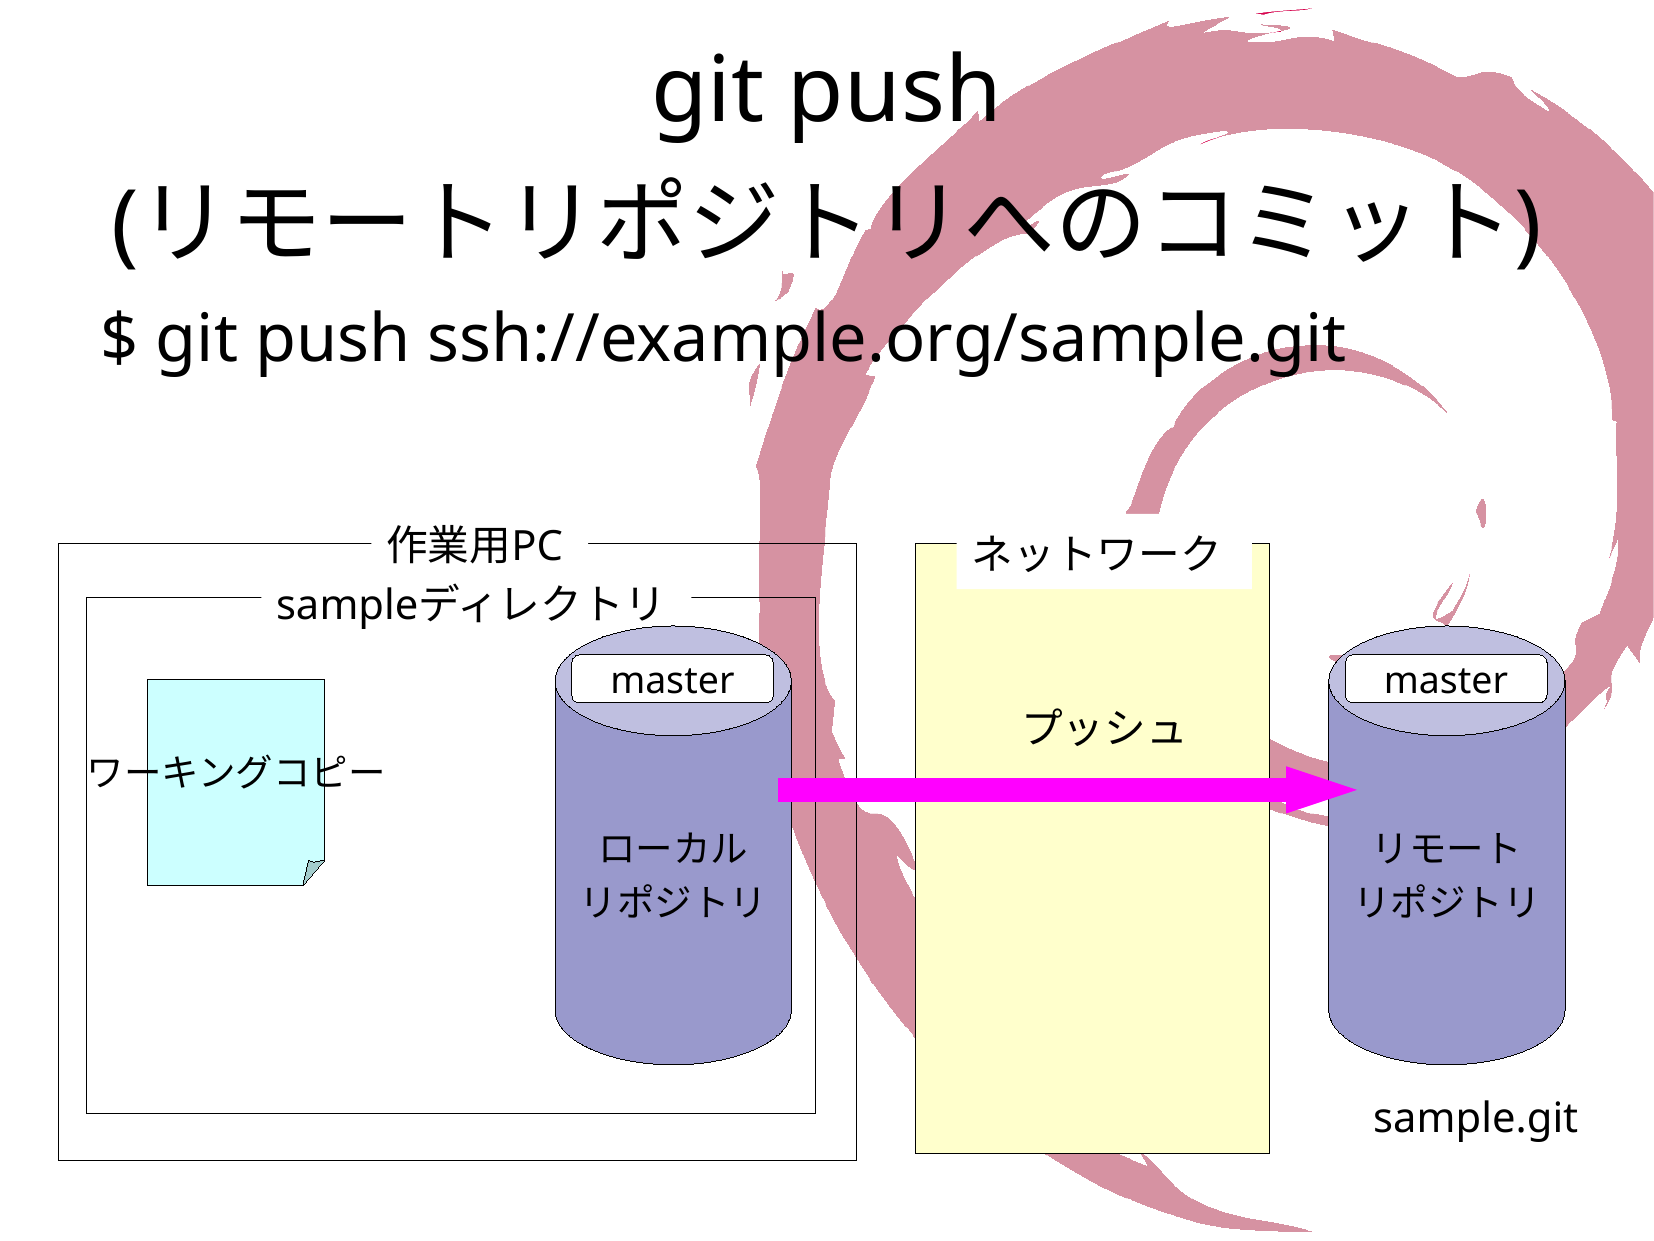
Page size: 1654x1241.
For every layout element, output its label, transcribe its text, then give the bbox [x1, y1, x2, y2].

picture [738, 0, 1654, 1241]
text_box プッシュ [1006, 687, 1204, 756]
text_box [915, 802, 1270, 1154]
picture [738, 802, 856, 1160]
picture [738, 544, 856, 778]
text_box ワーキングコピー [147, 679, 325, 886]
text_box sampleディレクトリ [261, 563, 692, 632]
picture [738, 802, 815, 1113]
text_box [915, 543, 1270, 778]
text_box master [1345, 654, 1548, 703]
text_box 作業用PC [371, 504, 589, 563]
text_box ネットワーク [956, 513, 1252, 582]
list $ git push ssh://example.org/sample.git [82, 290, 1571, 384]
text_box リモート リポジトリ [1328, 681, 1566, 1065]
picture [738, 598, 815, 778]
text_box master [571, 654, 774, 703]
title git push (リモートリポジトリへのコミット) [82, 35, 1571, 271]
text_box ローカル リポジトリ [555, 685, 792, 1065]
text_box sample.git [1340, 1080, 1598, 1149]
